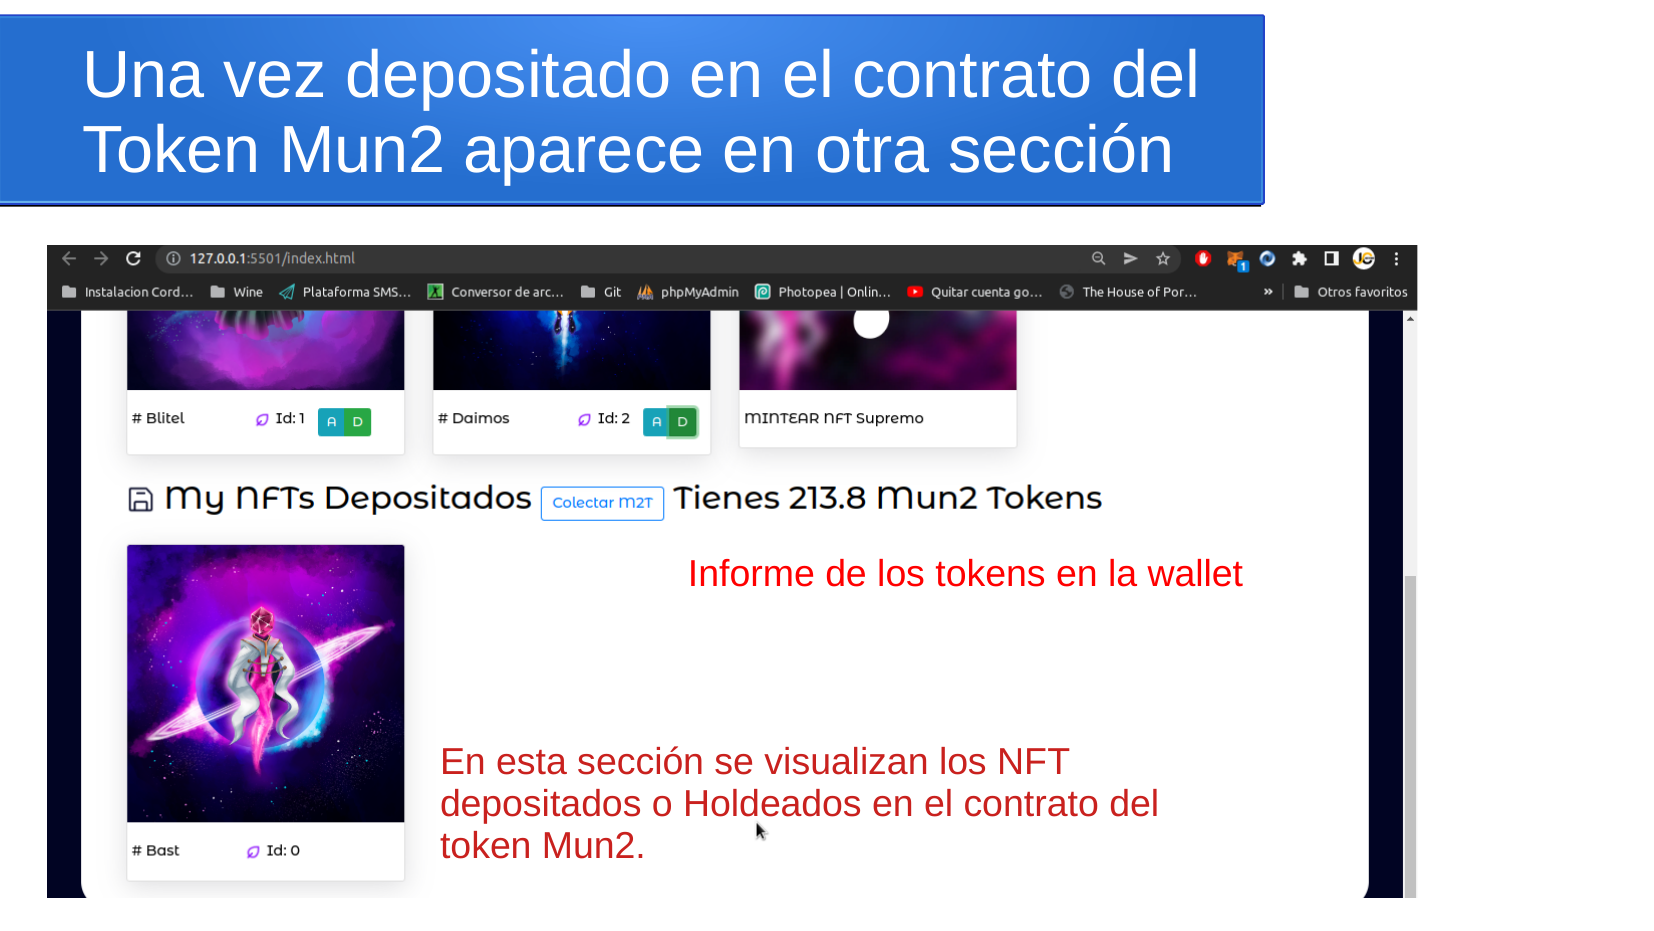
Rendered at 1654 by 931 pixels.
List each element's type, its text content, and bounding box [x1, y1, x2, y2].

picture [47, 245, 1418, 898]
text_box Informe de los tokens en la wallet [673, 545, 1300, 603]
title Una vez depositado en el contrato del Token Mun2 aparece en otra sección [82, 35, 1235, 189]
text_box En esta sección se visualizan los NFT depositados o Holdeados en el contrato del token Mun2. [425, 733, 1252, 875]
